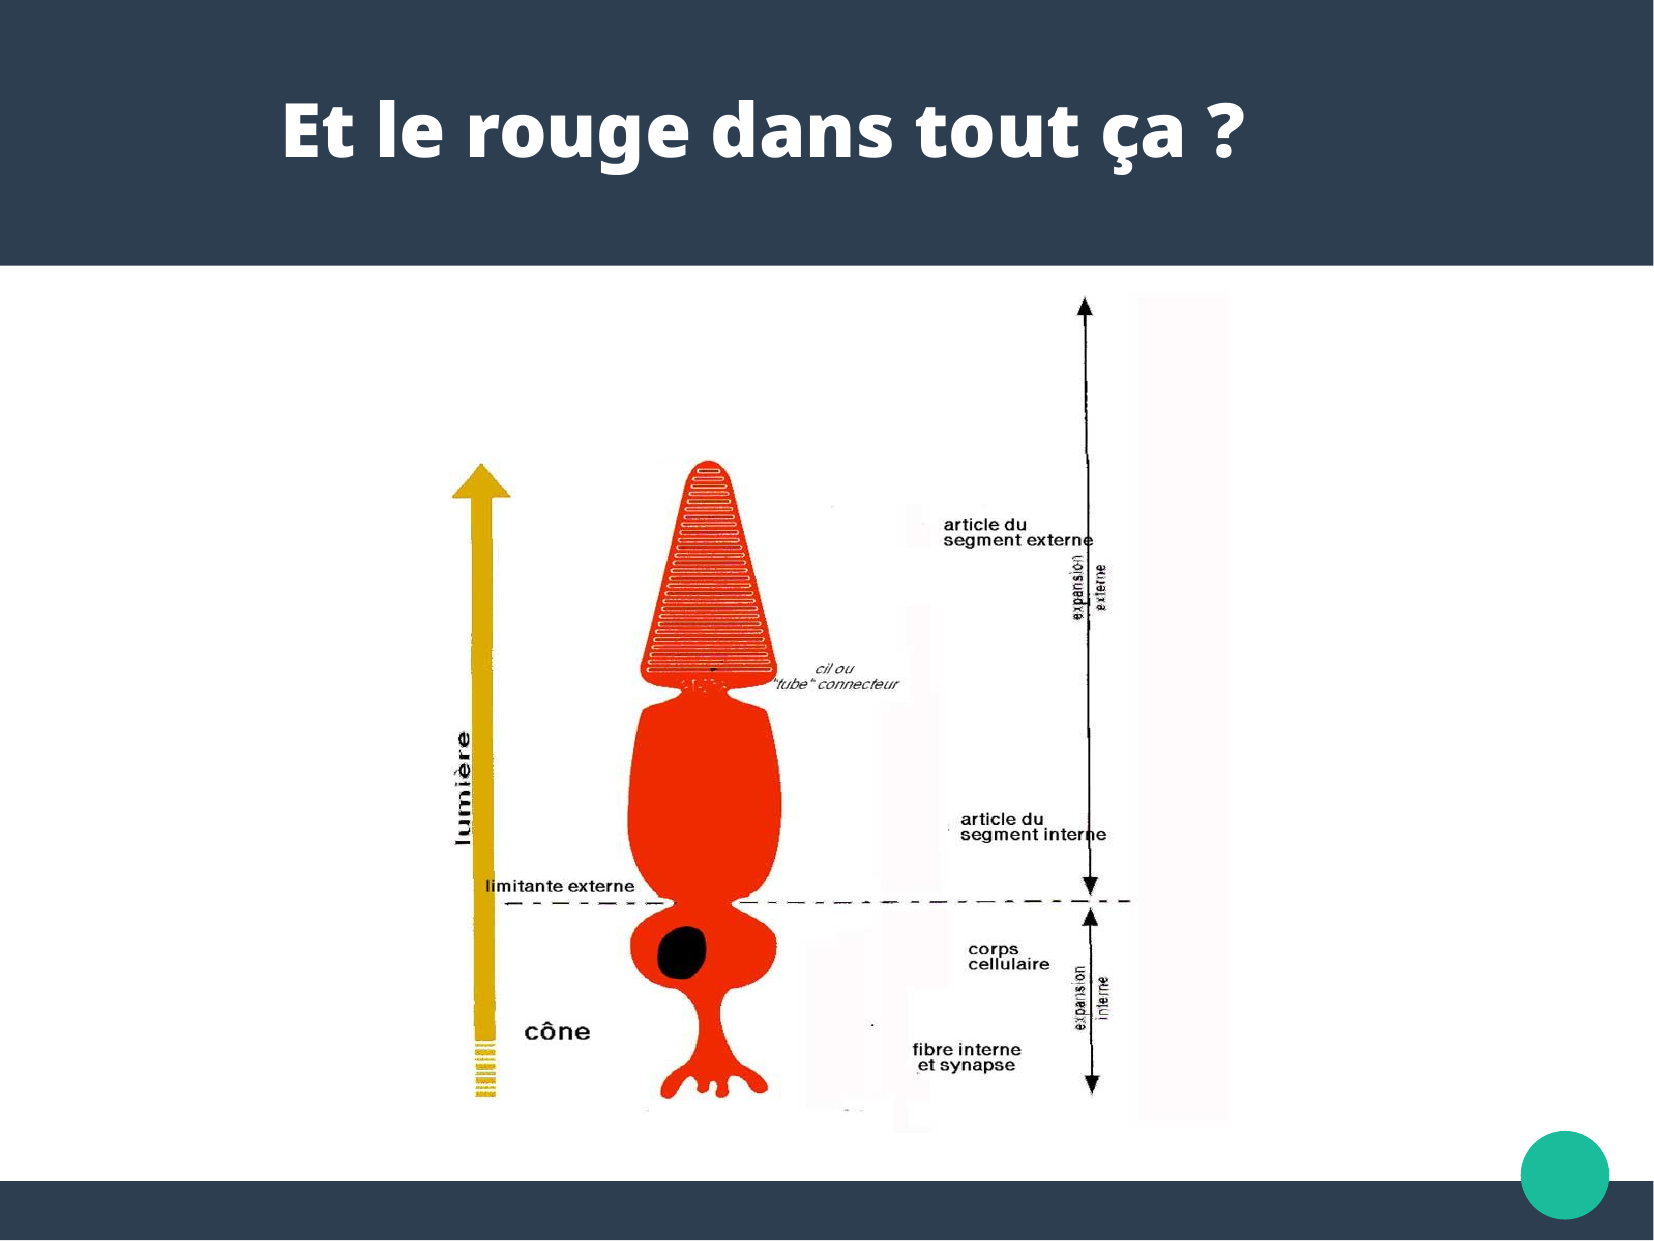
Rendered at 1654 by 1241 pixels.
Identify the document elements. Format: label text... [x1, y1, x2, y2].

picture [401, 270, 1229, 1152]
title Et le rouge dans tout ça ? [59, 49, 1595, 207]
